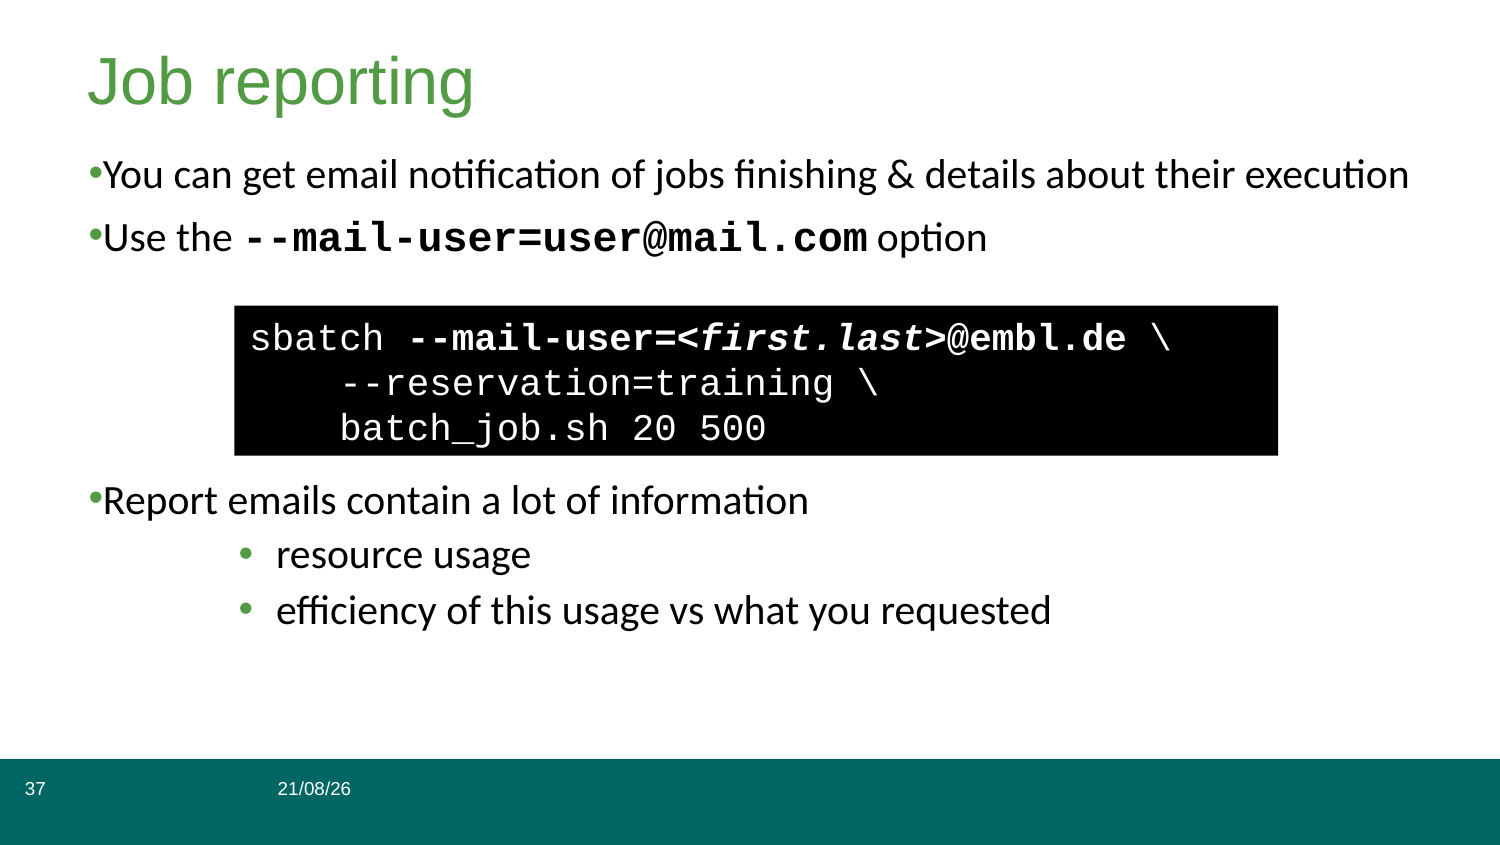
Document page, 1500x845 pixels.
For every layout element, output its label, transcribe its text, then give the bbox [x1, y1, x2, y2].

title Job reporting [87, 37, 1426, 132]
text_box 05/05/18 [277, 776, 553, 799]
text_box <number> [24, 776, 76, 799]
text_box sbatch --mail-user=<first.last>@embl.de \ --reservation=training \ batch_job.sh 20 500 [234, 305, 1279, 456]
list You can get email notification of jobs finishing & details about their execution Use the --mail-user=user@mail.com option Report emails contain a lot of information resource usage efficiency of this usage vs what you requested [88, 147, 1427, 746]
